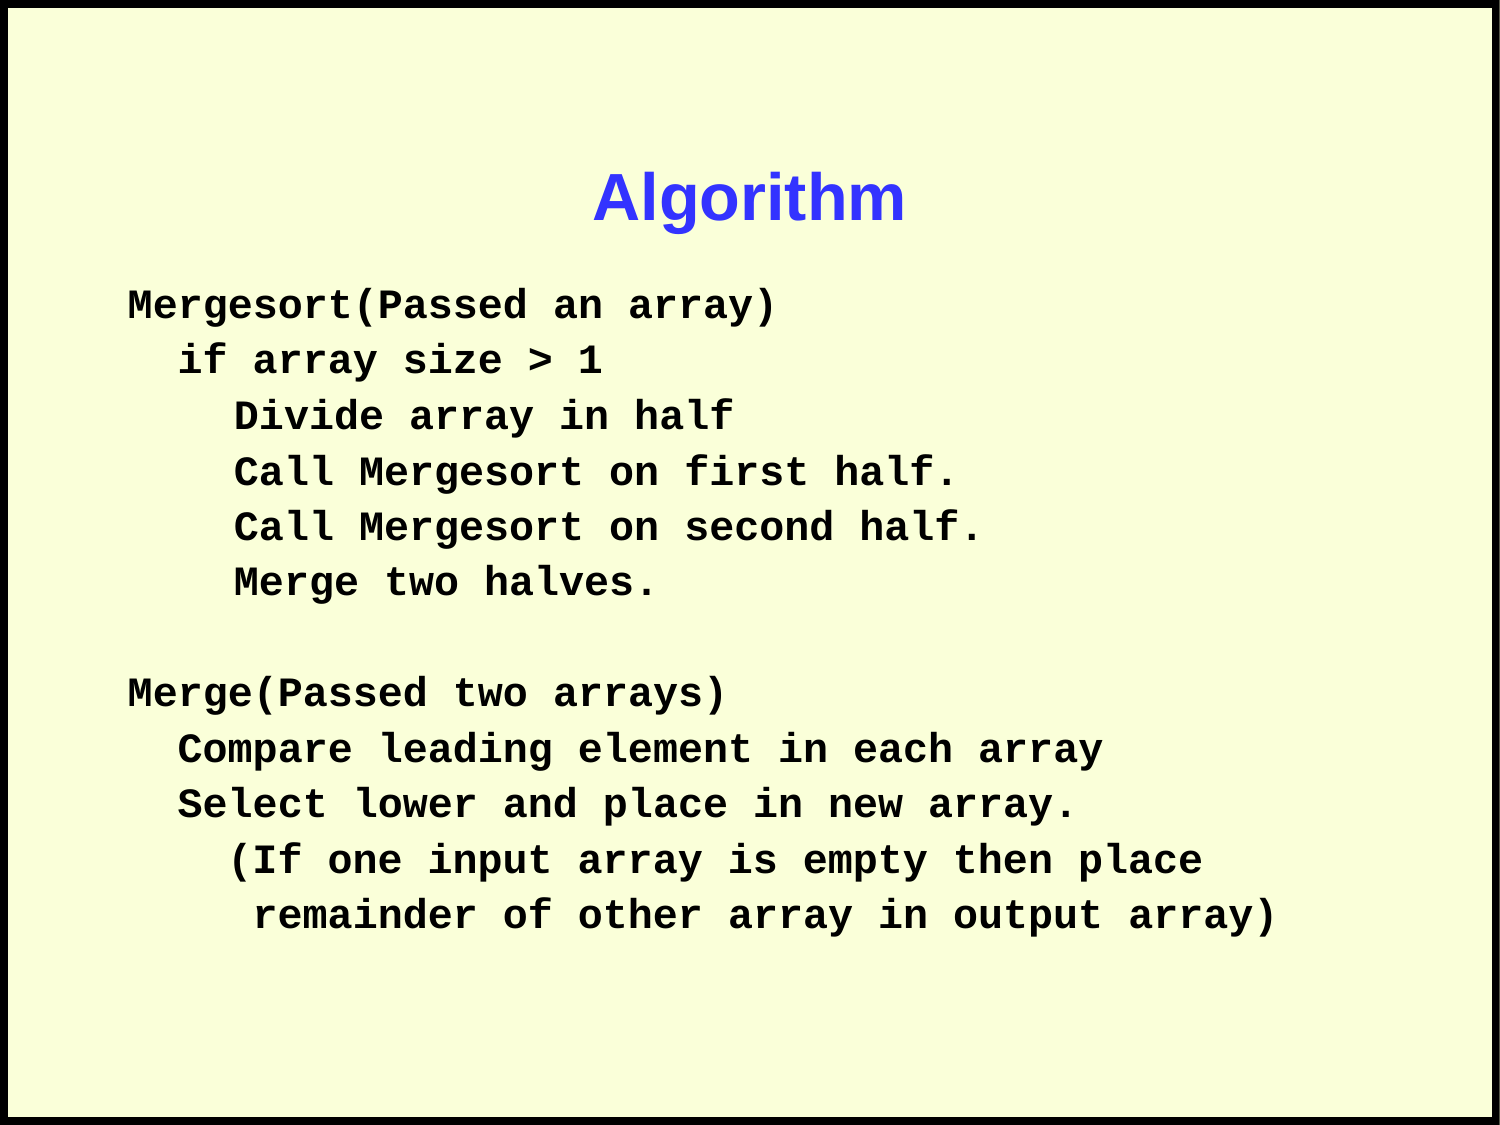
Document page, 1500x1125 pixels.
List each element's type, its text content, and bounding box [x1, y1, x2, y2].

list Mergesort(Passed an array) if array size > 1 Divide array in half Call Mergesort on first half. Call Mergesort on second half. Merge two halves. Merge(Passed two arrays) Compare leading element in each array Select lower and place in new array. (If one input array is empty then place remainder of other array in output array) [112, 275, 1388, 1026]
title Algorithm [112, 99, 1388, 275]
